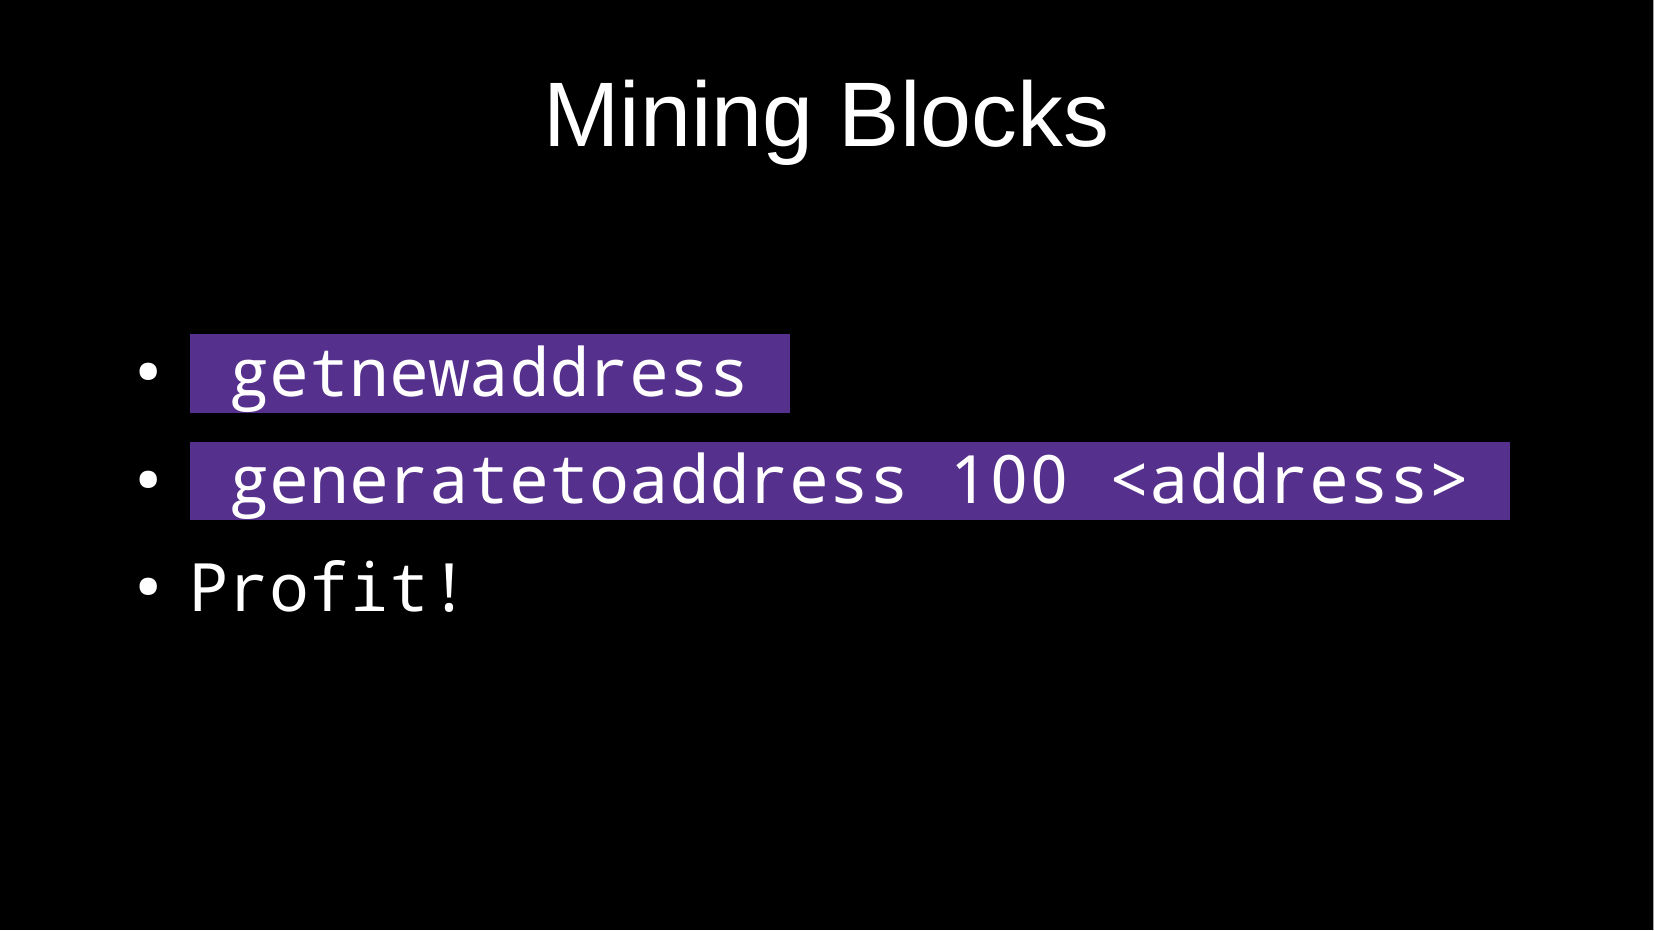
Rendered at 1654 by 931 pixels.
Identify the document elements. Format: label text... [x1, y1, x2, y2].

title Mining Blocks [82, 37, 1571, 193]
list getnewaddress generatetoaddress 100 <address> Profit! [82, 217, 1571, 758]
